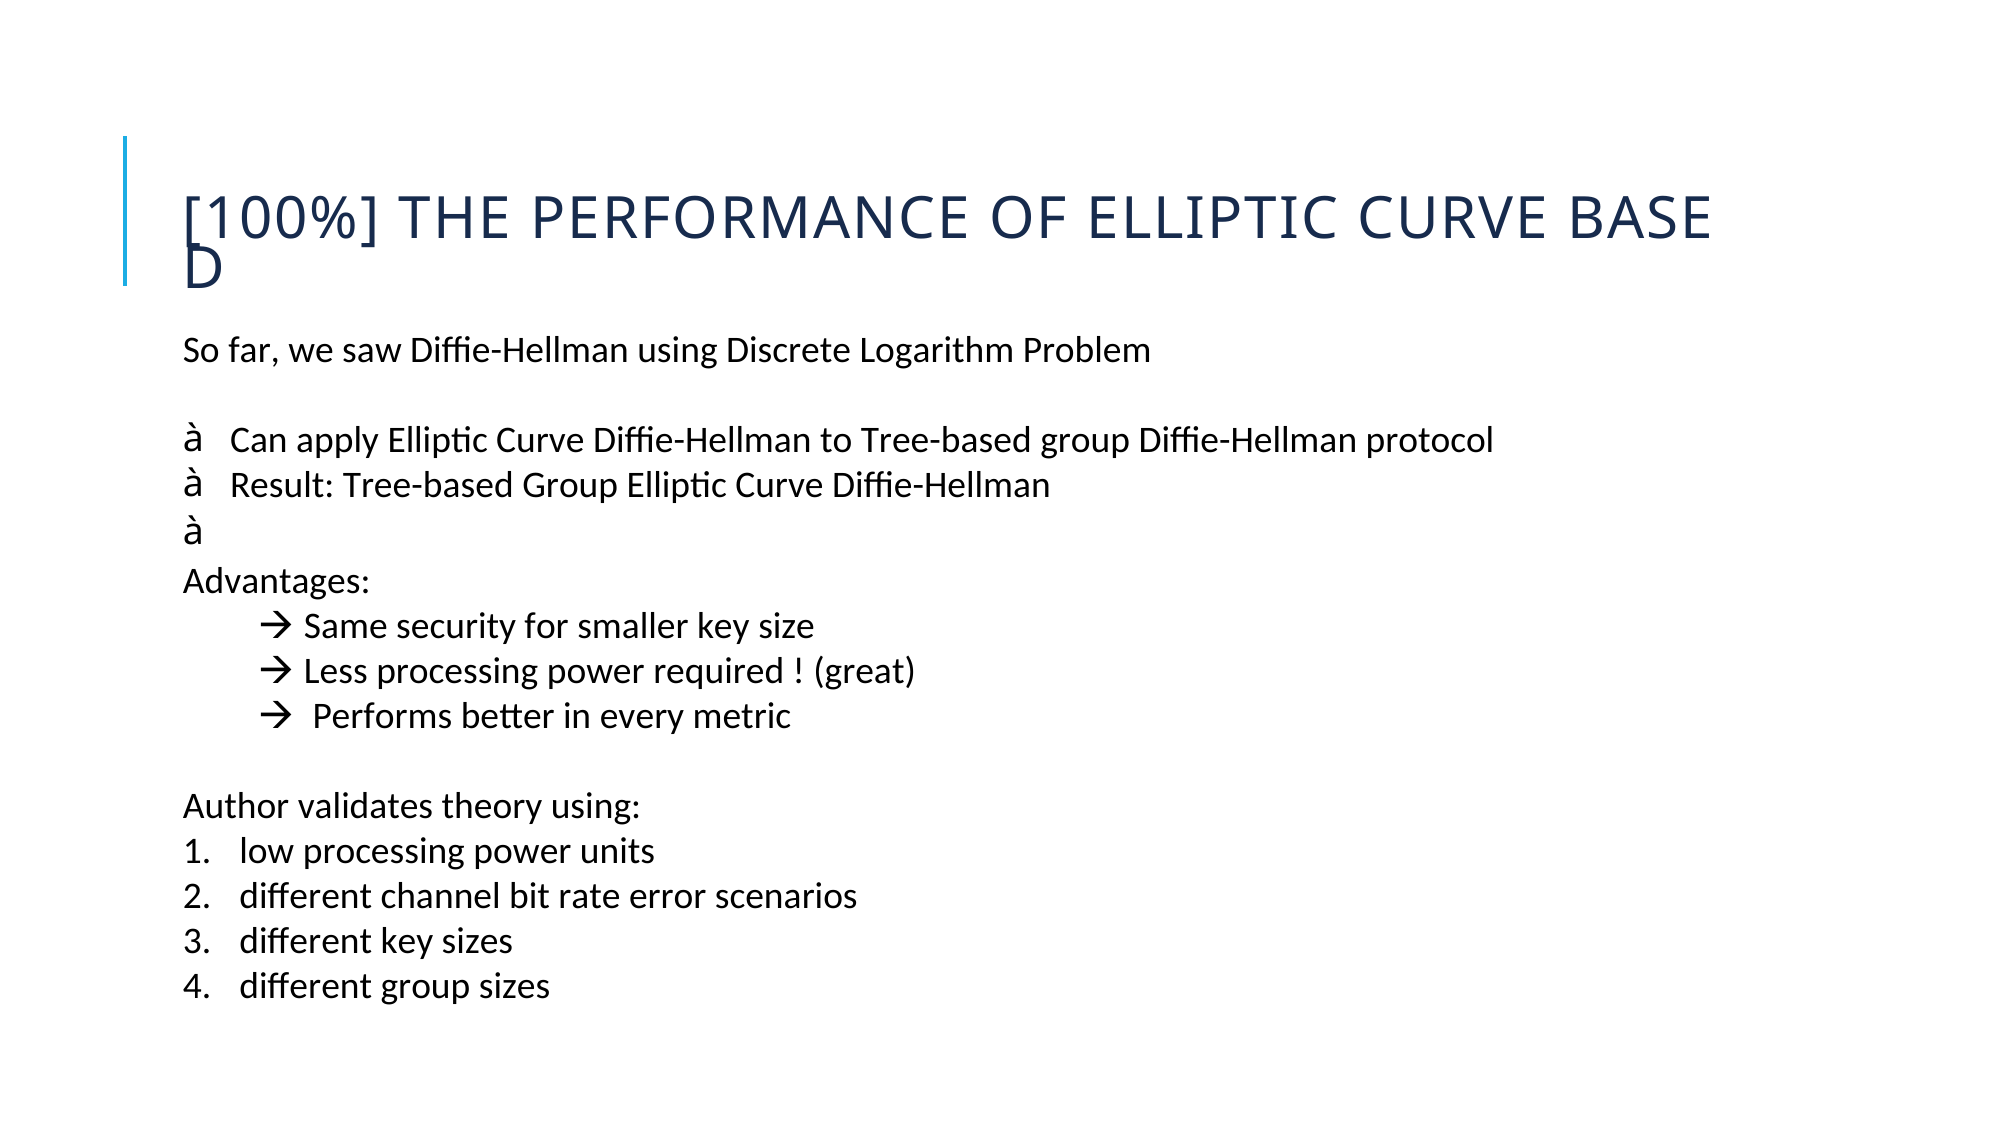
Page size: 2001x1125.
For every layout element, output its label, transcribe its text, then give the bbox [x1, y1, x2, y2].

title [100%] The performance of elliptic curve based [168, 96, 1750, 343]
text_box So far, we saw Diffie-Hellman using Discrete Logarithm Problem Can apply Elliptic Curve Diffie-Hellman to Tree-based group Diffie-Hellman protocol Result: Tree-based Group Elliptic Curve Diffie-Hellman Advantages:  Same security for smaller key size  Less processing power required ! (great)  Performs better in every metric Author validates theory using: low processing power units different channel bit rate error scenarios different key sizes different group sizes [168, 317, 1600, 1014]
